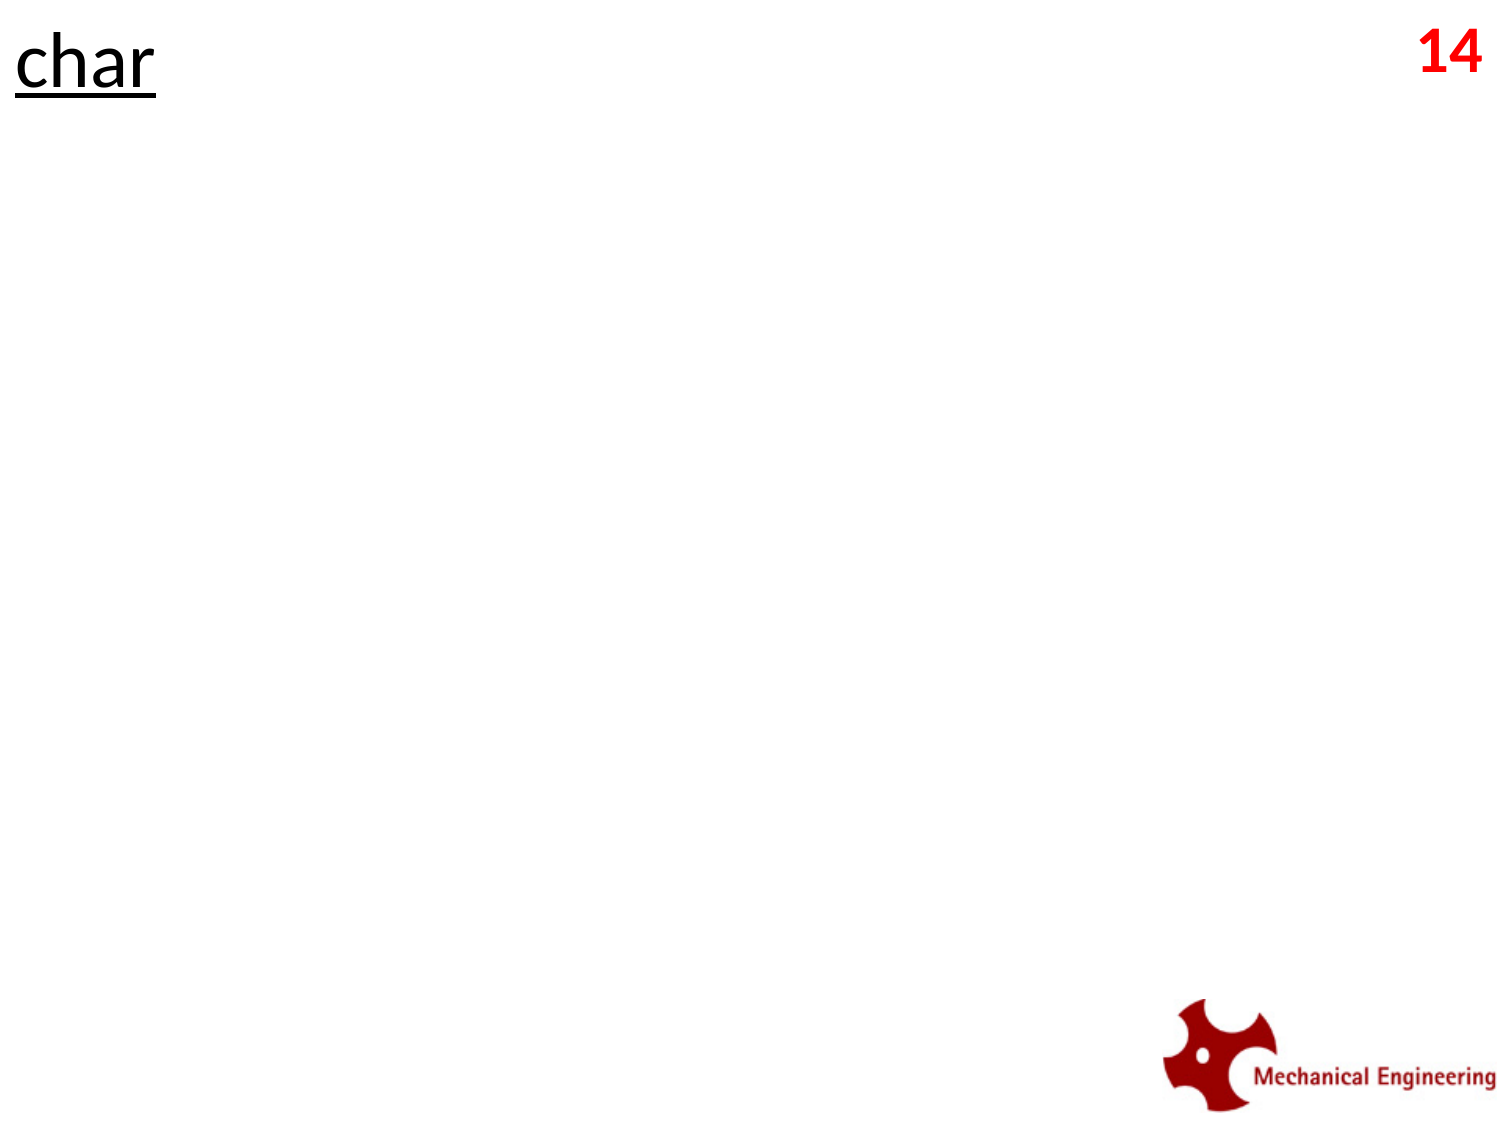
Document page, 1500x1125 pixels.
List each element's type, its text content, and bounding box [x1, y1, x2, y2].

picture [1162, 999, 1497, 1113]
text_box 14 [1400, 0, 1499, 93]
title char [0, 0, 1365, 150]
